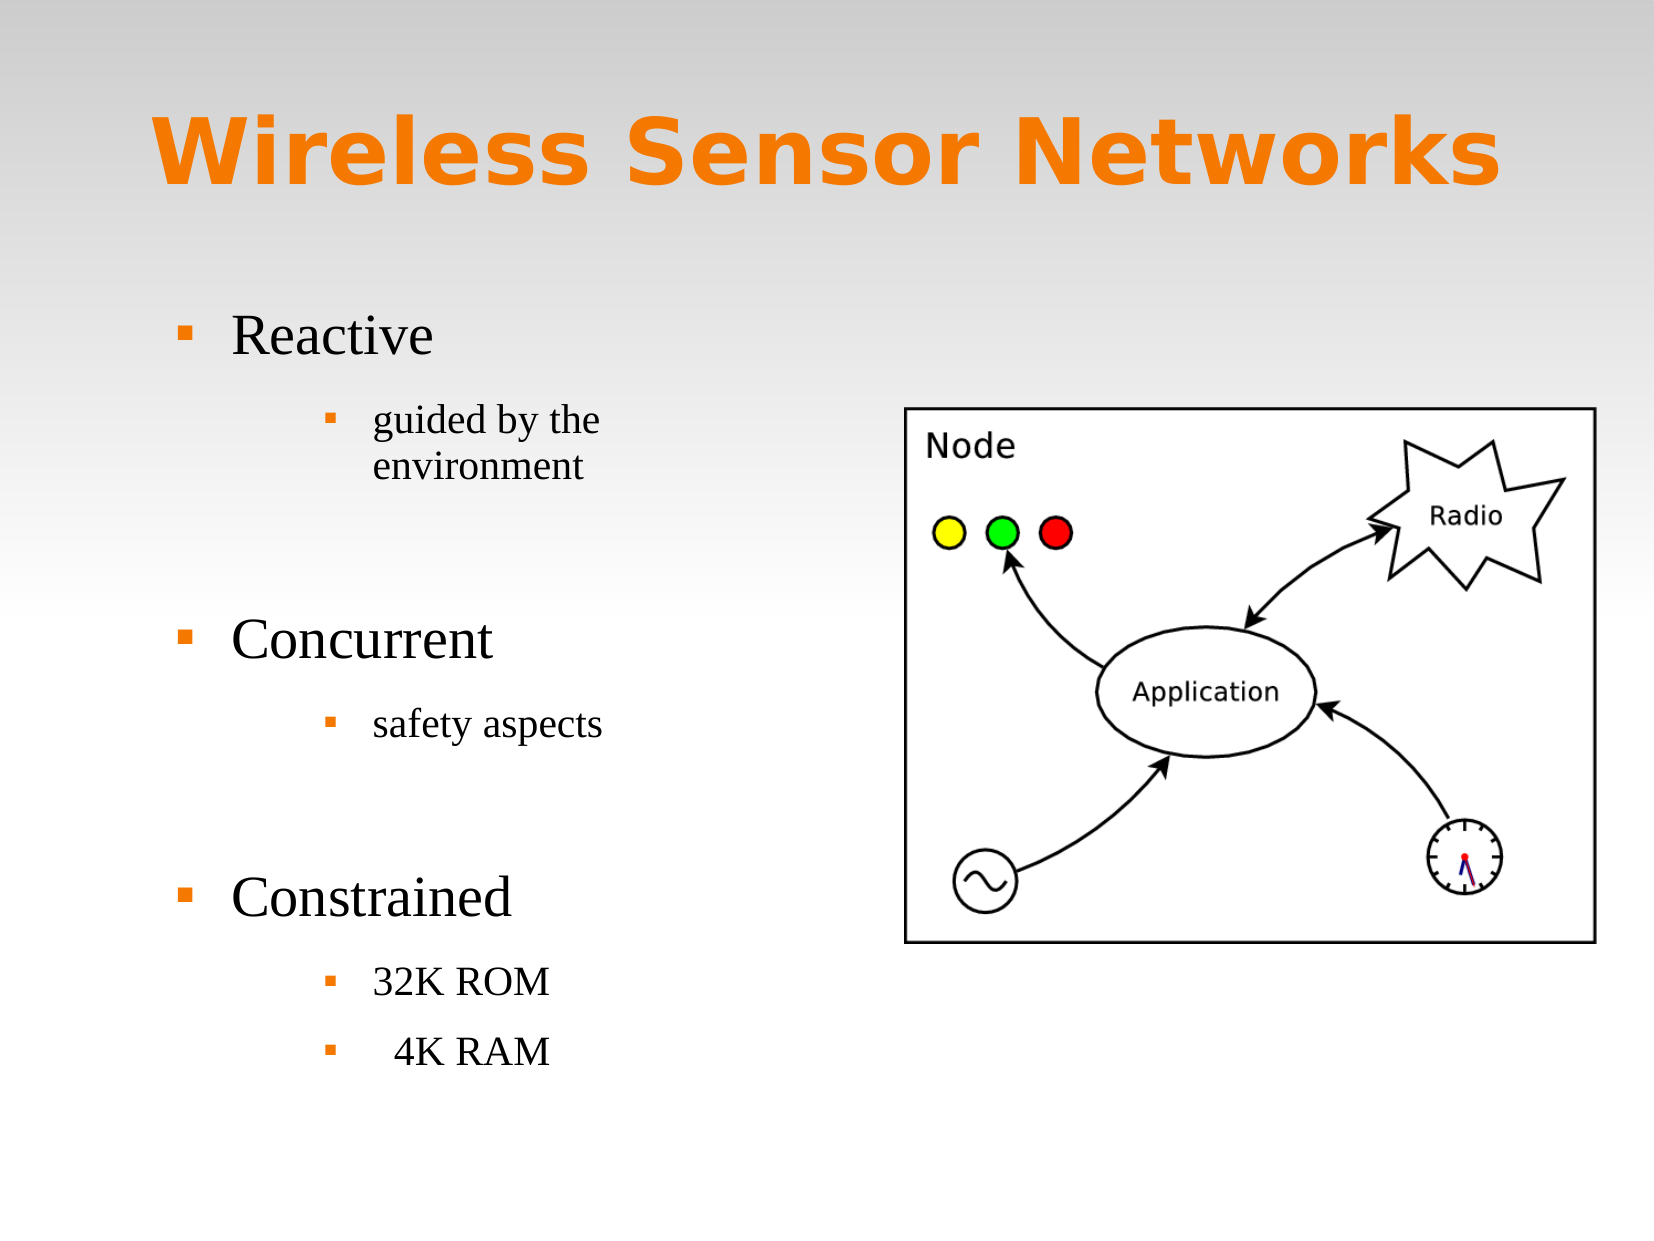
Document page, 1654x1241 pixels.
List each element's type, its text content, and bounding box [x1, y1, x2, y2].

list Reactive guided by the environment Concurrent safety aspects Constrained 32K ROM 4K RAM [89, 302, 788, 1126]
title Wireless Sensor Networks [82, 49, 1571, 257]
picture [904, 407, 1597, 944]
